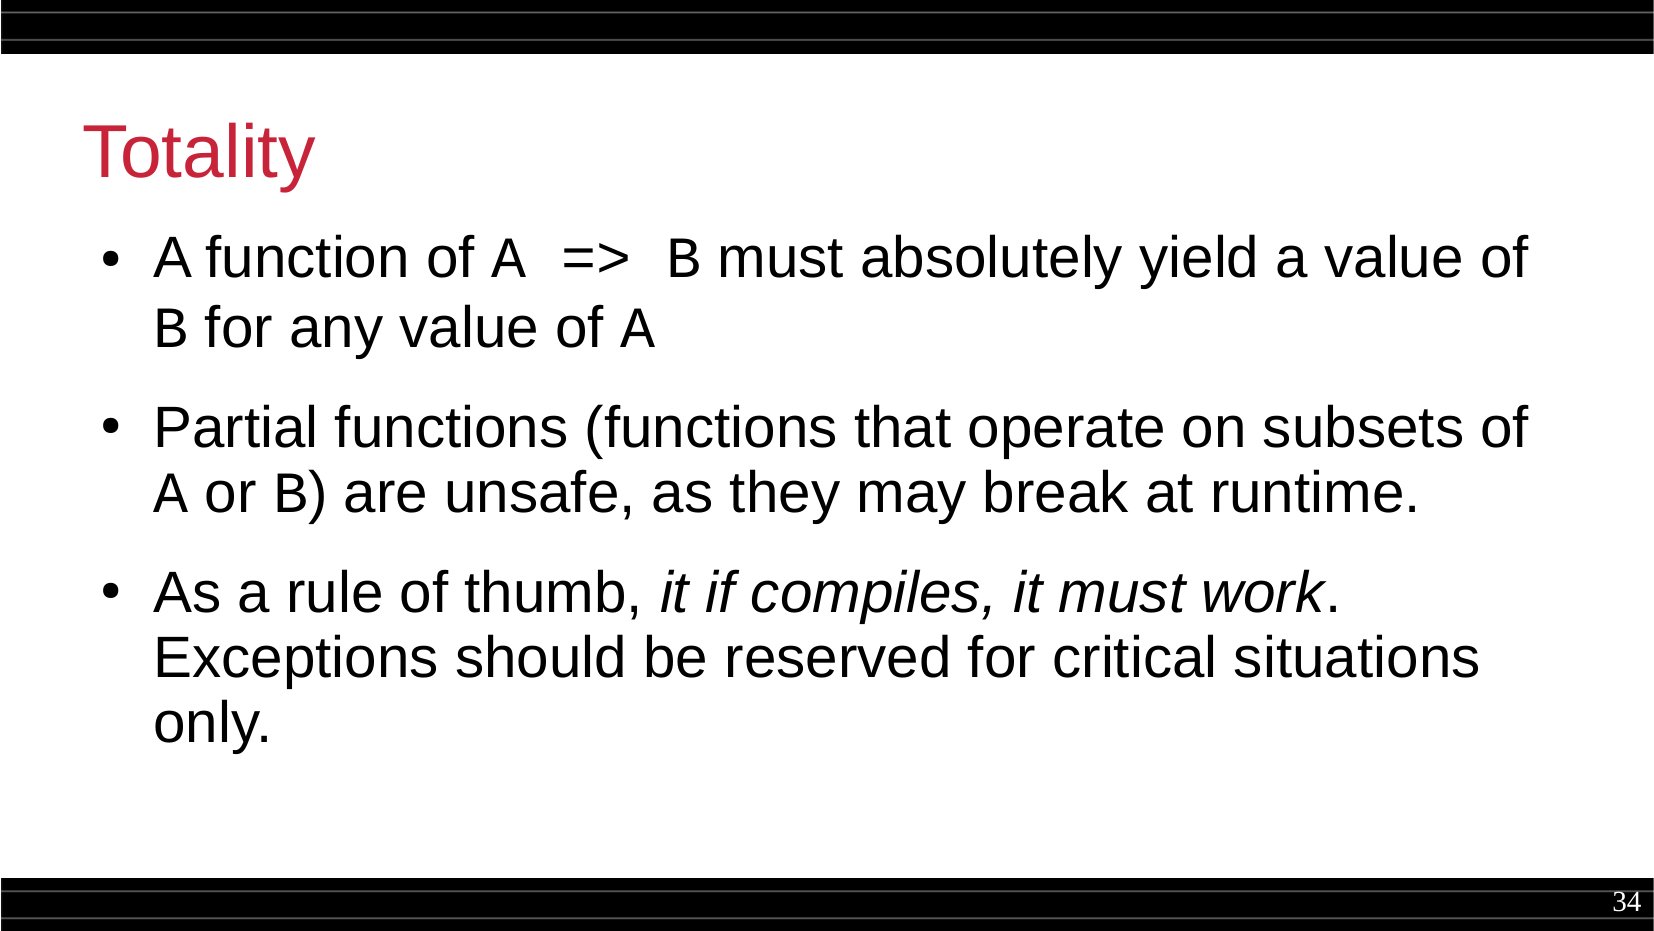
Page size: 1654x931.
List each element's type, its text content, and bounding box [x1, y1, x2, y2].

list A function of A => B must absolutely yield a value of B for any value of A Partial functions (functions that operate on subsets of A or B) are unsafe, as they may break at runtime. As a rule of thumb, it if compiles, it must work. Exceptions should be reserved for critical situations only. [82, 225, 1571, 856]
picture [1, 0, 1654, 54]
title Totality [82, 92, 1571, 211]
picture [1, 878, 1654, 931]
